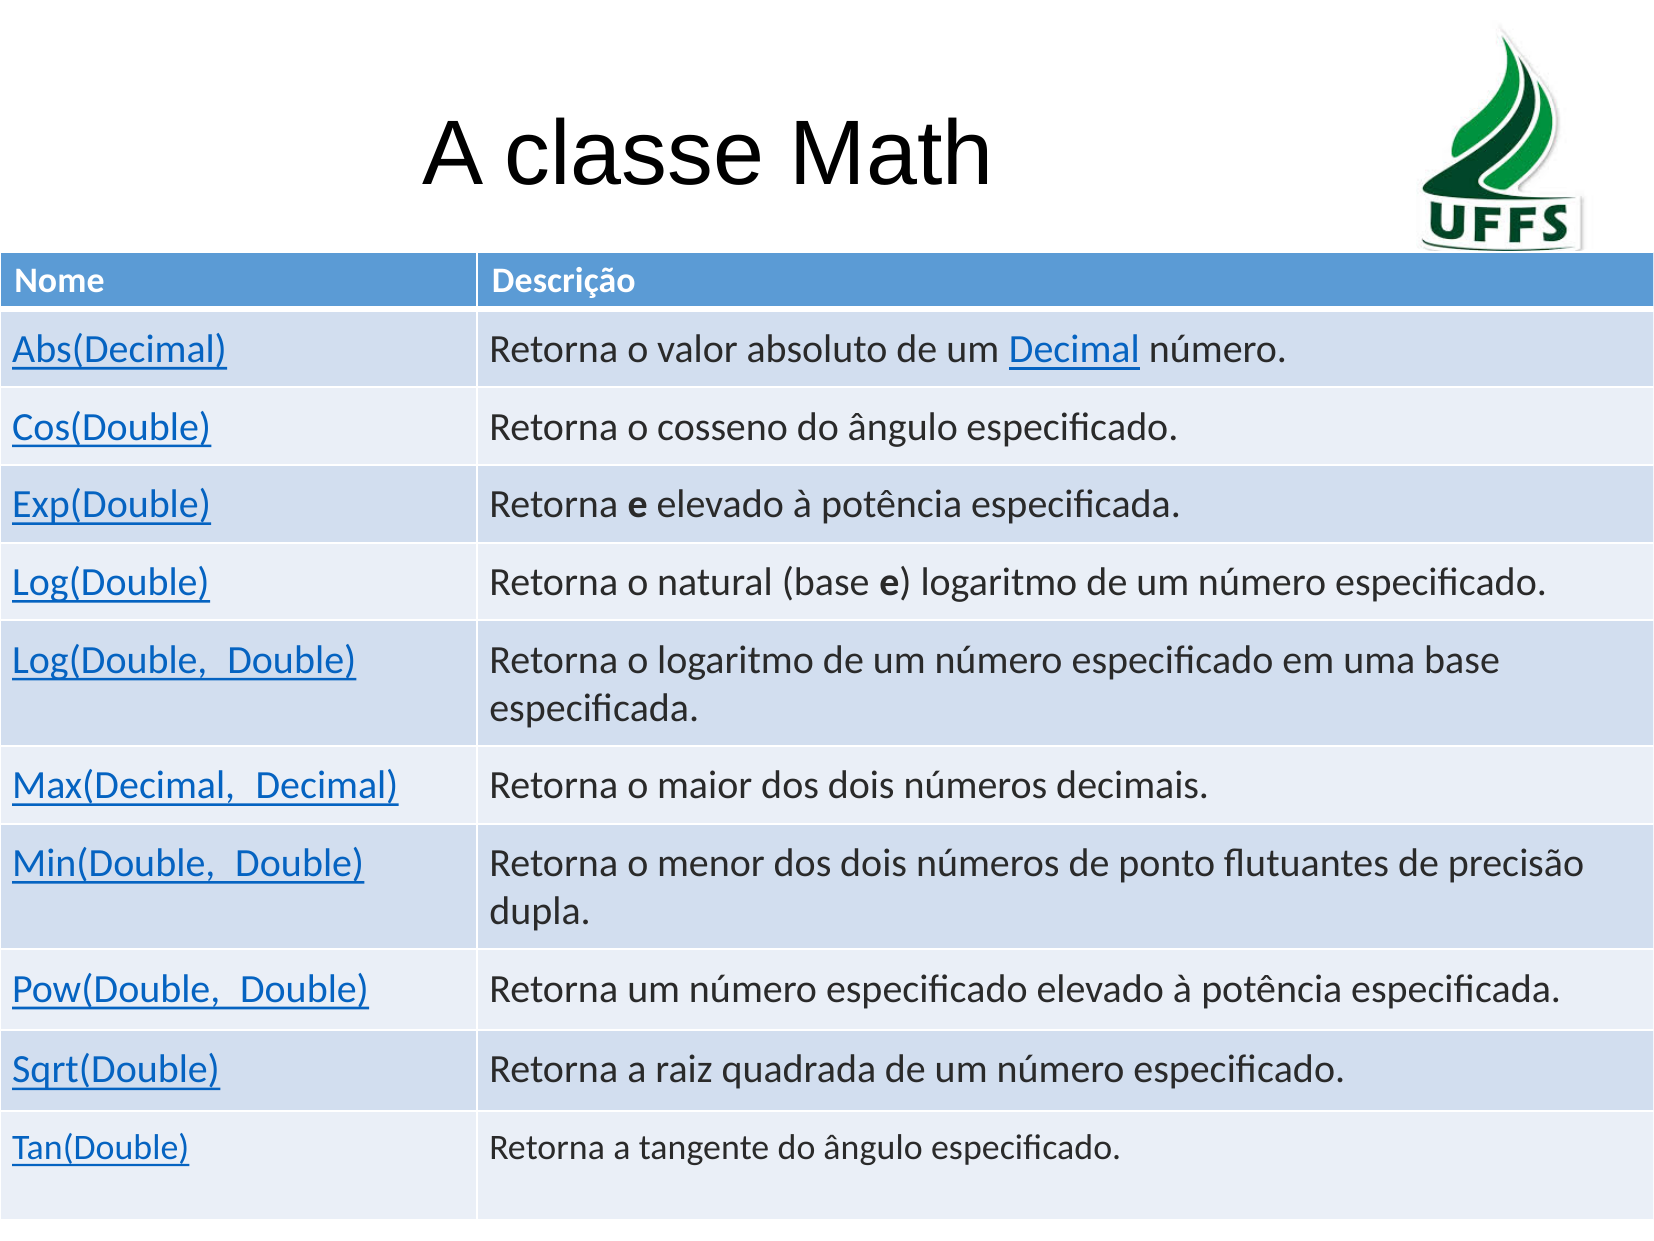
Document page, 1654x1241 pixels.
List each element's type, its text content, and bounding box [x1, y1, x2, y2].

title A classe Math [82, 49, 1335, 248]
picture [0, 20, 1654, 1220]
